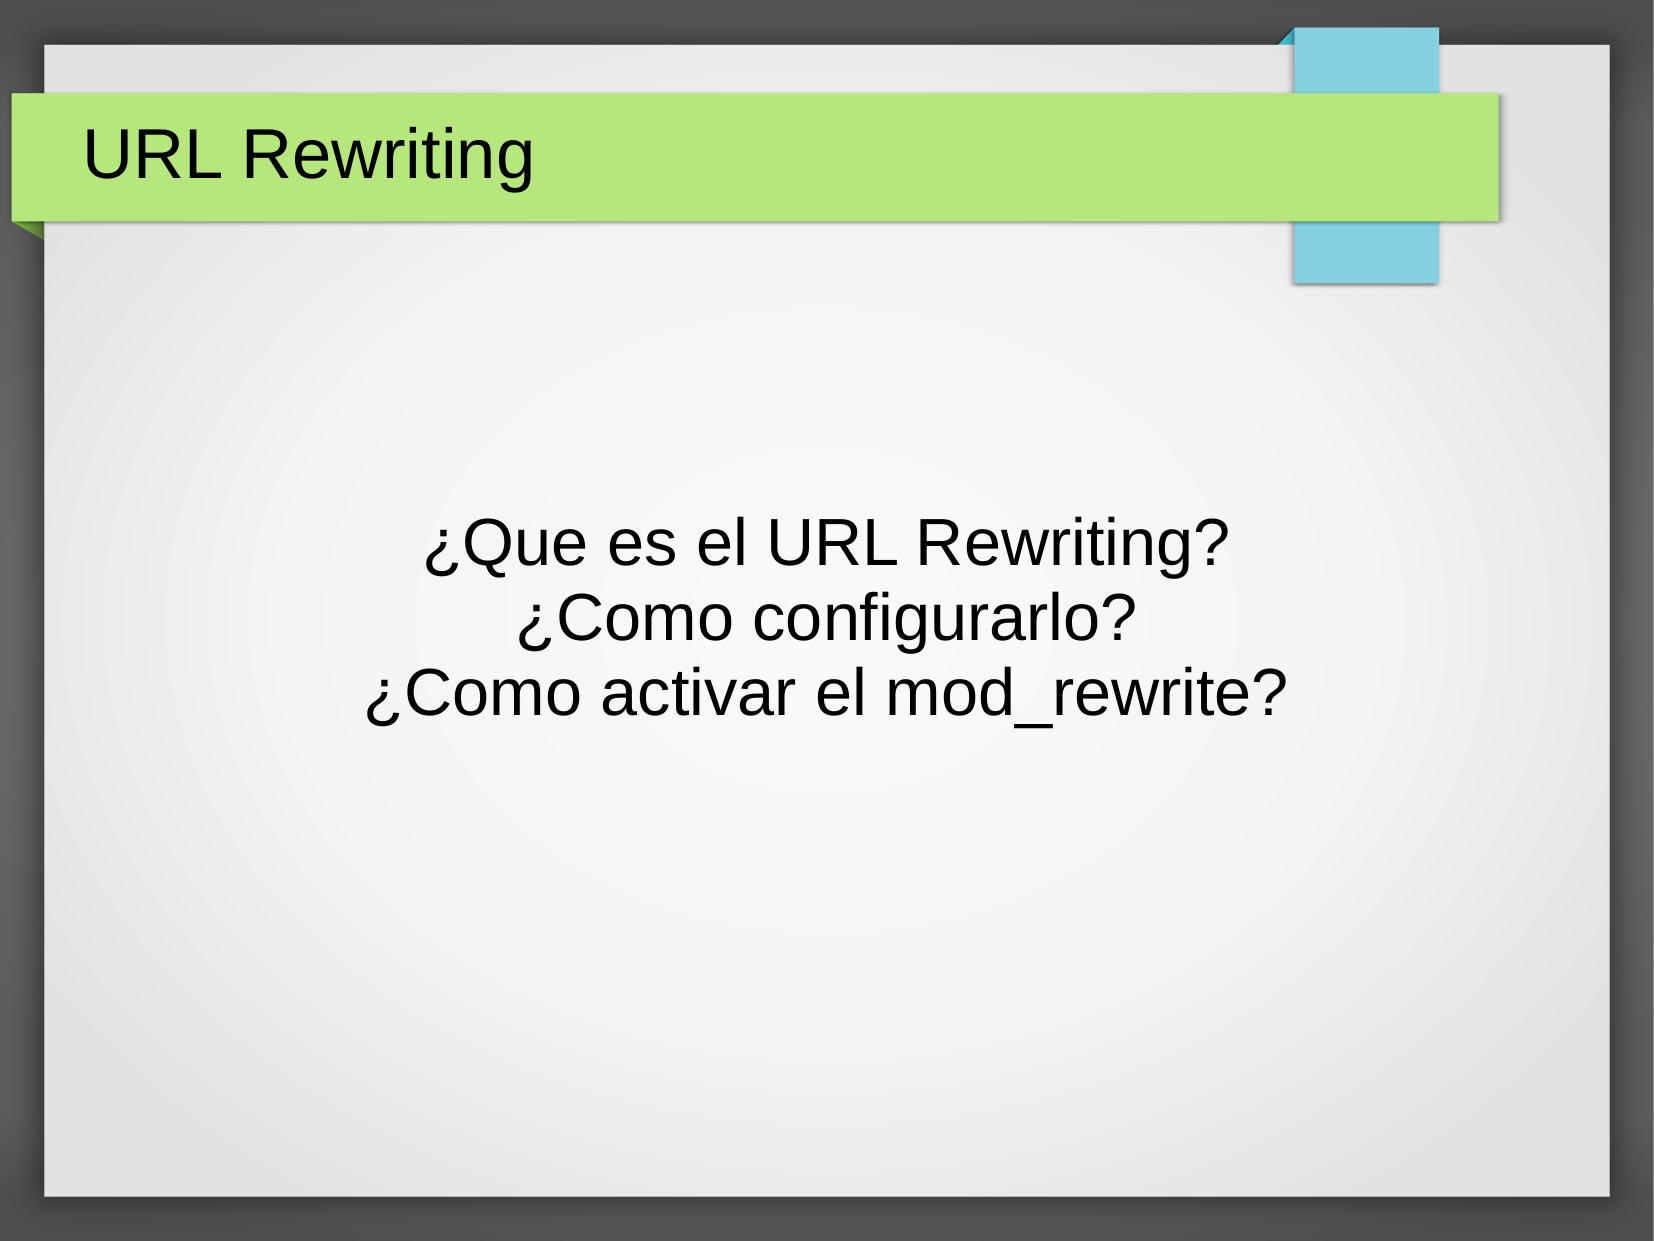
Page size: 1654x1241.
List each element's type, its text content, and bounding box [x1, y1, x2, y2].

subtitle ¿Que es el URL Rewriting? ¿Como configurarlo? ¿Como activar el mod_rewrite? [82, 295, 1571, 1015]
picture [0, 0, 1654, 1241]
title URL Rewriting [82, 94, 1264, 213]
